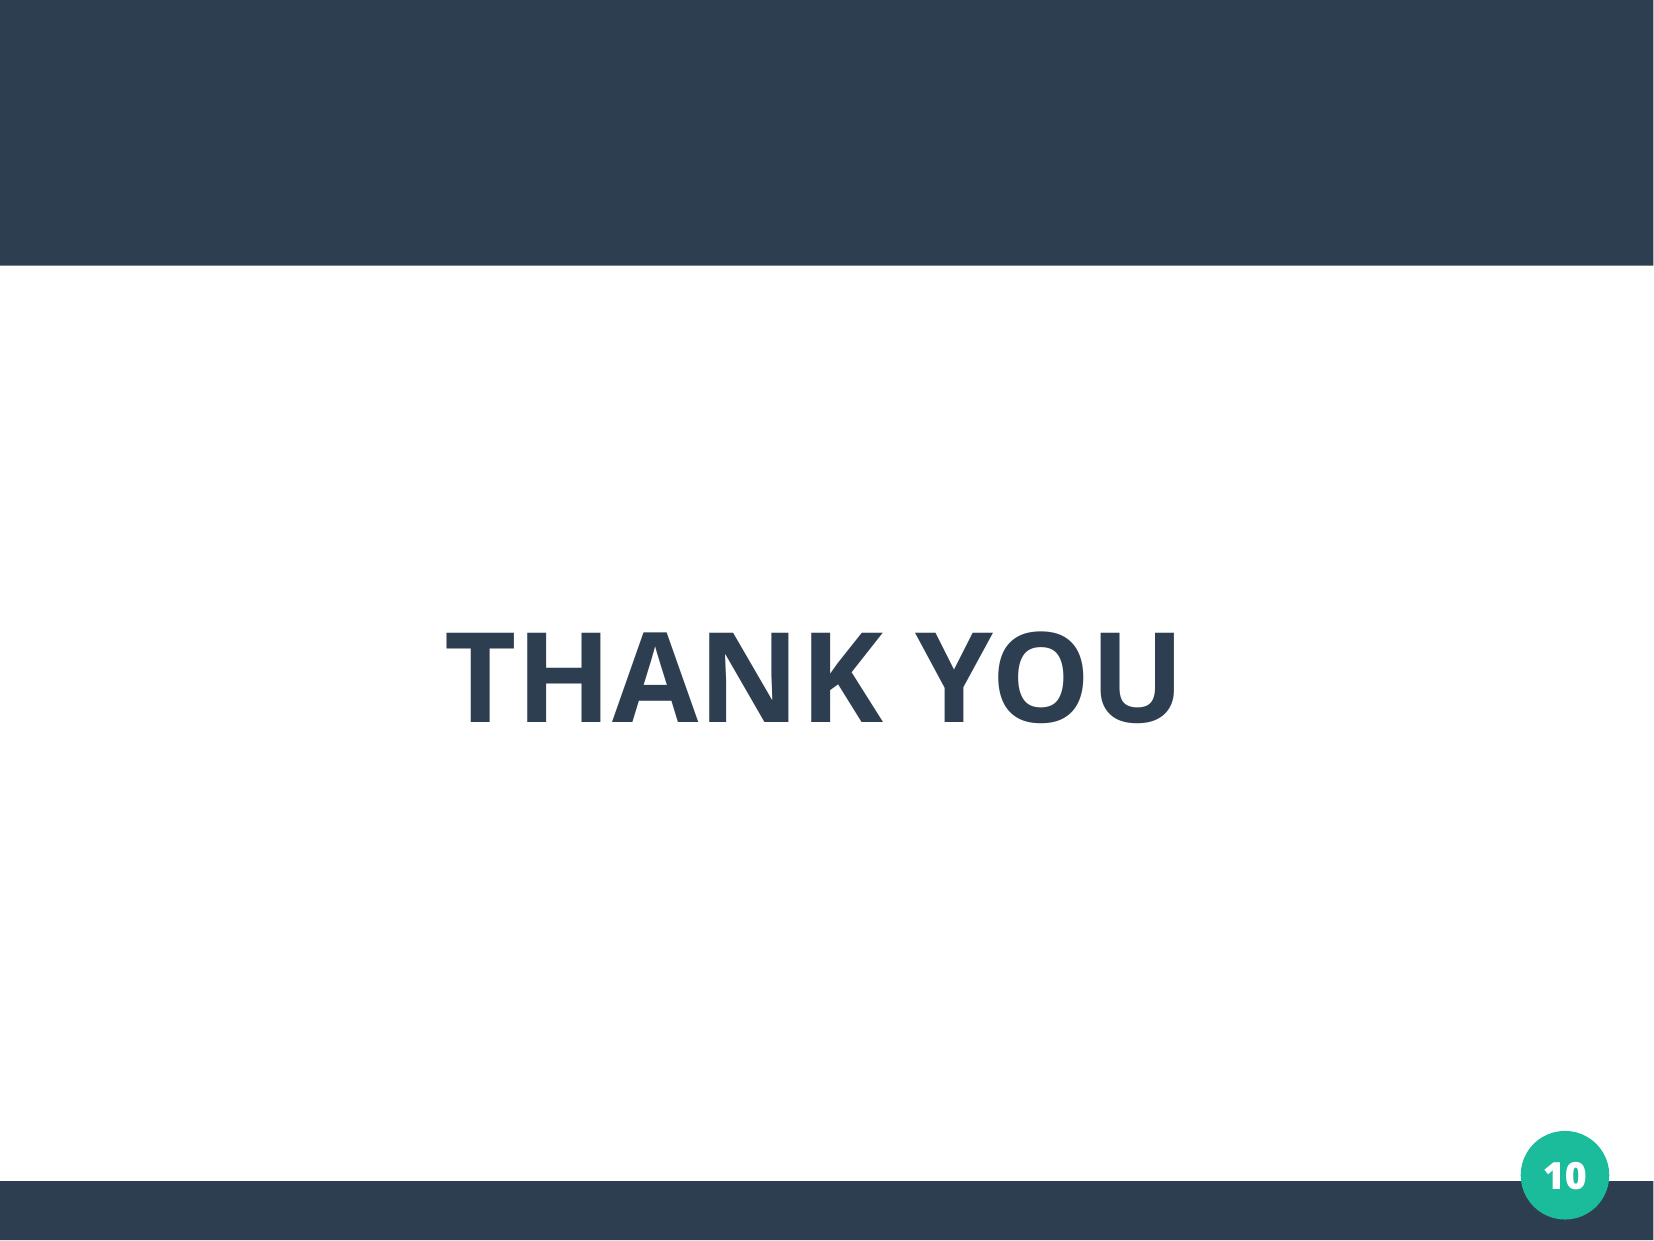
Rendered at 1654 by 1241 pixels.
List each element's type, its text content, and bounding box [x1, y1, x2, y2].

subtitle THANK YOU [47, 354, 1583, 1084]
